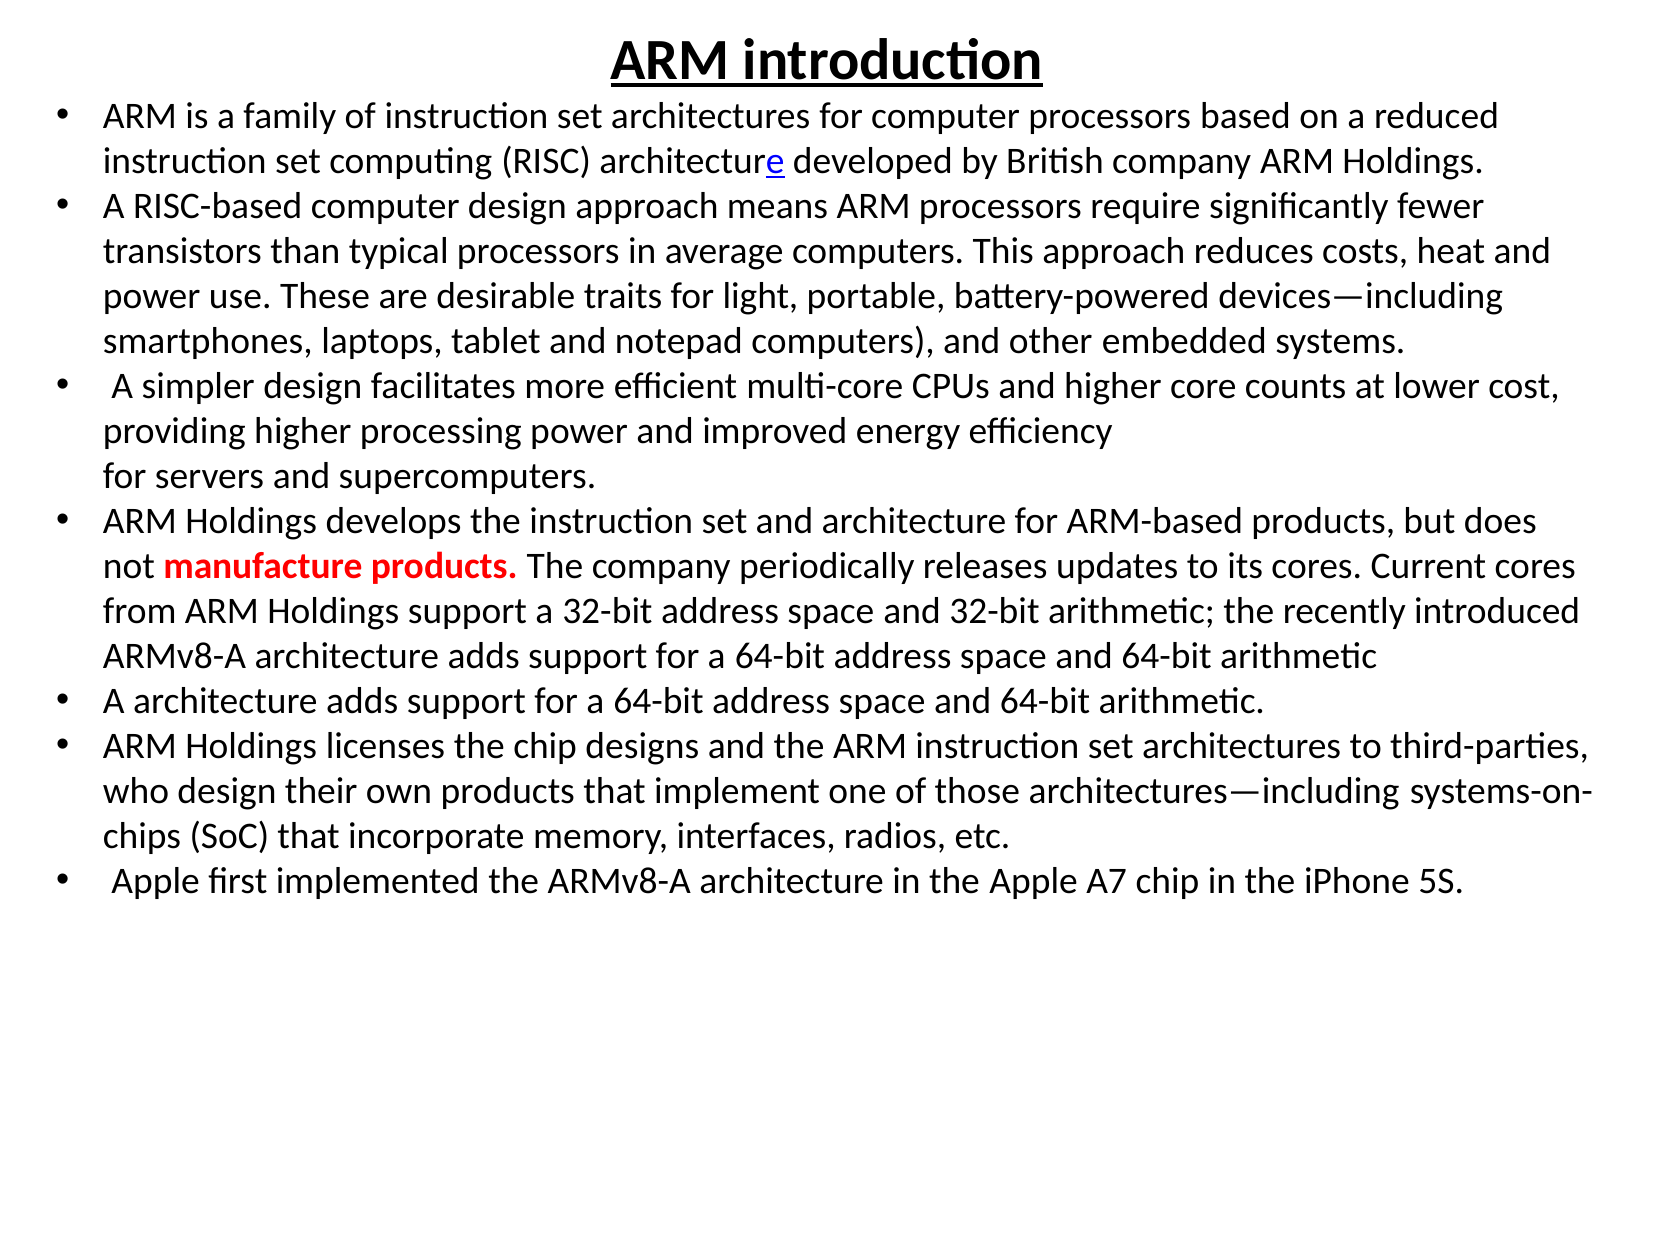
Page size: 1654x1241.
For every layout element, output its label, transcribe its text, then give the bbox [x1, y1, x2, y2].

text_box ARM introduction ARM is a family of instruction set architectures for computer processors based on a reduced instruction set computing (RISC) architecture developed by British company ARM Holdings. A RISC-based computer design approach means ARM processors require significantly fewer transistors than typical processors in average computers. This approach reduces costs, heat and power use. These are desirable traits for light, portable, battery-powered devices—including smartphones, laptops, tablet and notepad computers), and other embedded systems. A simpler design facilitates more efficient multi-core CPUs and higher core counts at lower cost, providing higher processing power and improved energy efficiency for servers and supercomputers. ARM Holdings develops the instruction set and architecture for ARM-based products, but does not manufacture products. The company periodically releases updates to its cores. Current cores from ARM Holdings support a 32-bit address space and 32-bit arithmetic; the recently introduced ARMv8-A architecture adds support for a 64-bit address space and 64-bit arithmetic A architecture adds support for a 64-bit address space and 64-bit arithmetic. ARM Holdings licenses the chip designs and the ARM instruction set architectures to third-parties, who design their own products that implement one of those architectures—including systems-on-chips (SoC) that incorporate memory, interfaces, radios, etc. Apple first implemented the ARMv8-A architecture in the Apple A7 chip in the iPhone 5S. [41, 13, 1613, 909]
